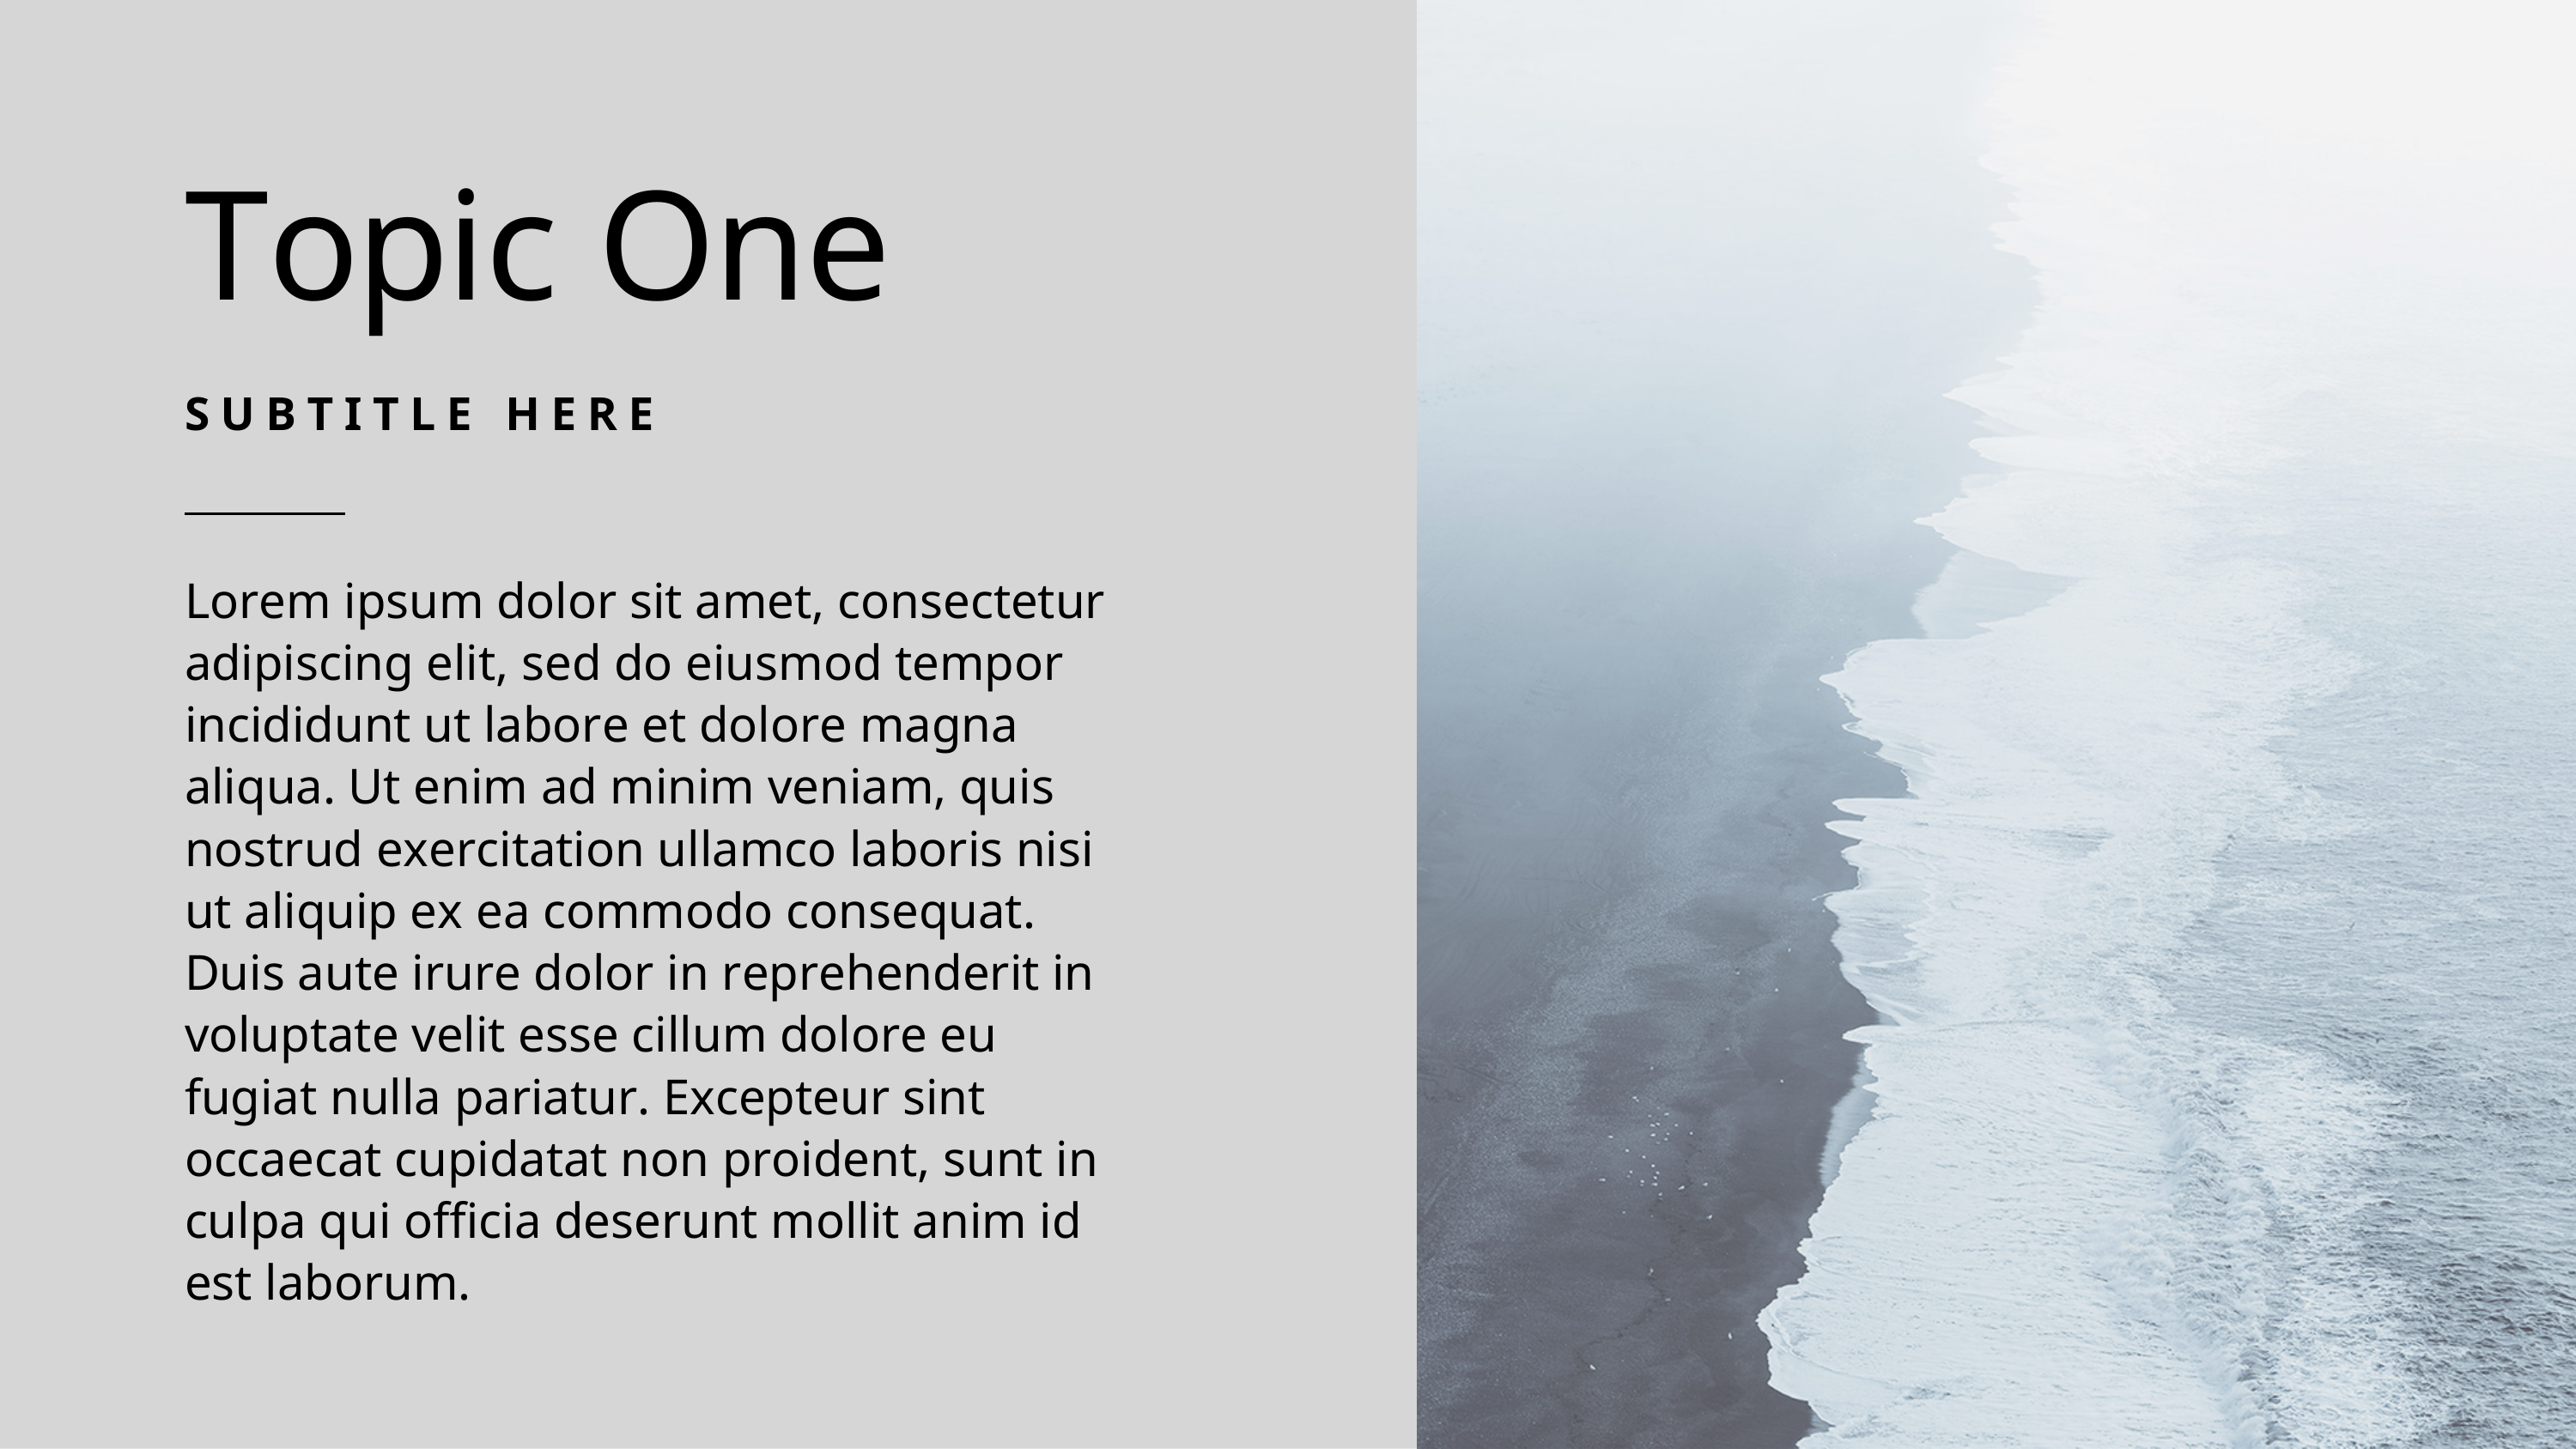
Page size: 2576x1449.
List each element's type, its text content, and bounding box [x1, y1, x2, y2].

title Topic One [182, 146, 1256, 512]
text_box SUBTITLE HERE Lorem ipsum dolor sit amet, consectetur adipiscing elit, sed do eiusmod tempor incididunt ut labore et dolore magna aliqua. Ut enim ad minim veniam, quis nostrud exercitation ullamco laboris nisi ut aliquip ex ea commodo consequat. Duis aute irure dolor in reprehenderit in voluptate velit esse cillum dolore eu fugiat nulla pariatur. Excepteur sint occaecat cupidatat non proident, sunt in culpa qui officia deserunt mollit anim id est laborum. [182, 383, 1139, 1311]
picture [1417, 0, 2576, 1449]
